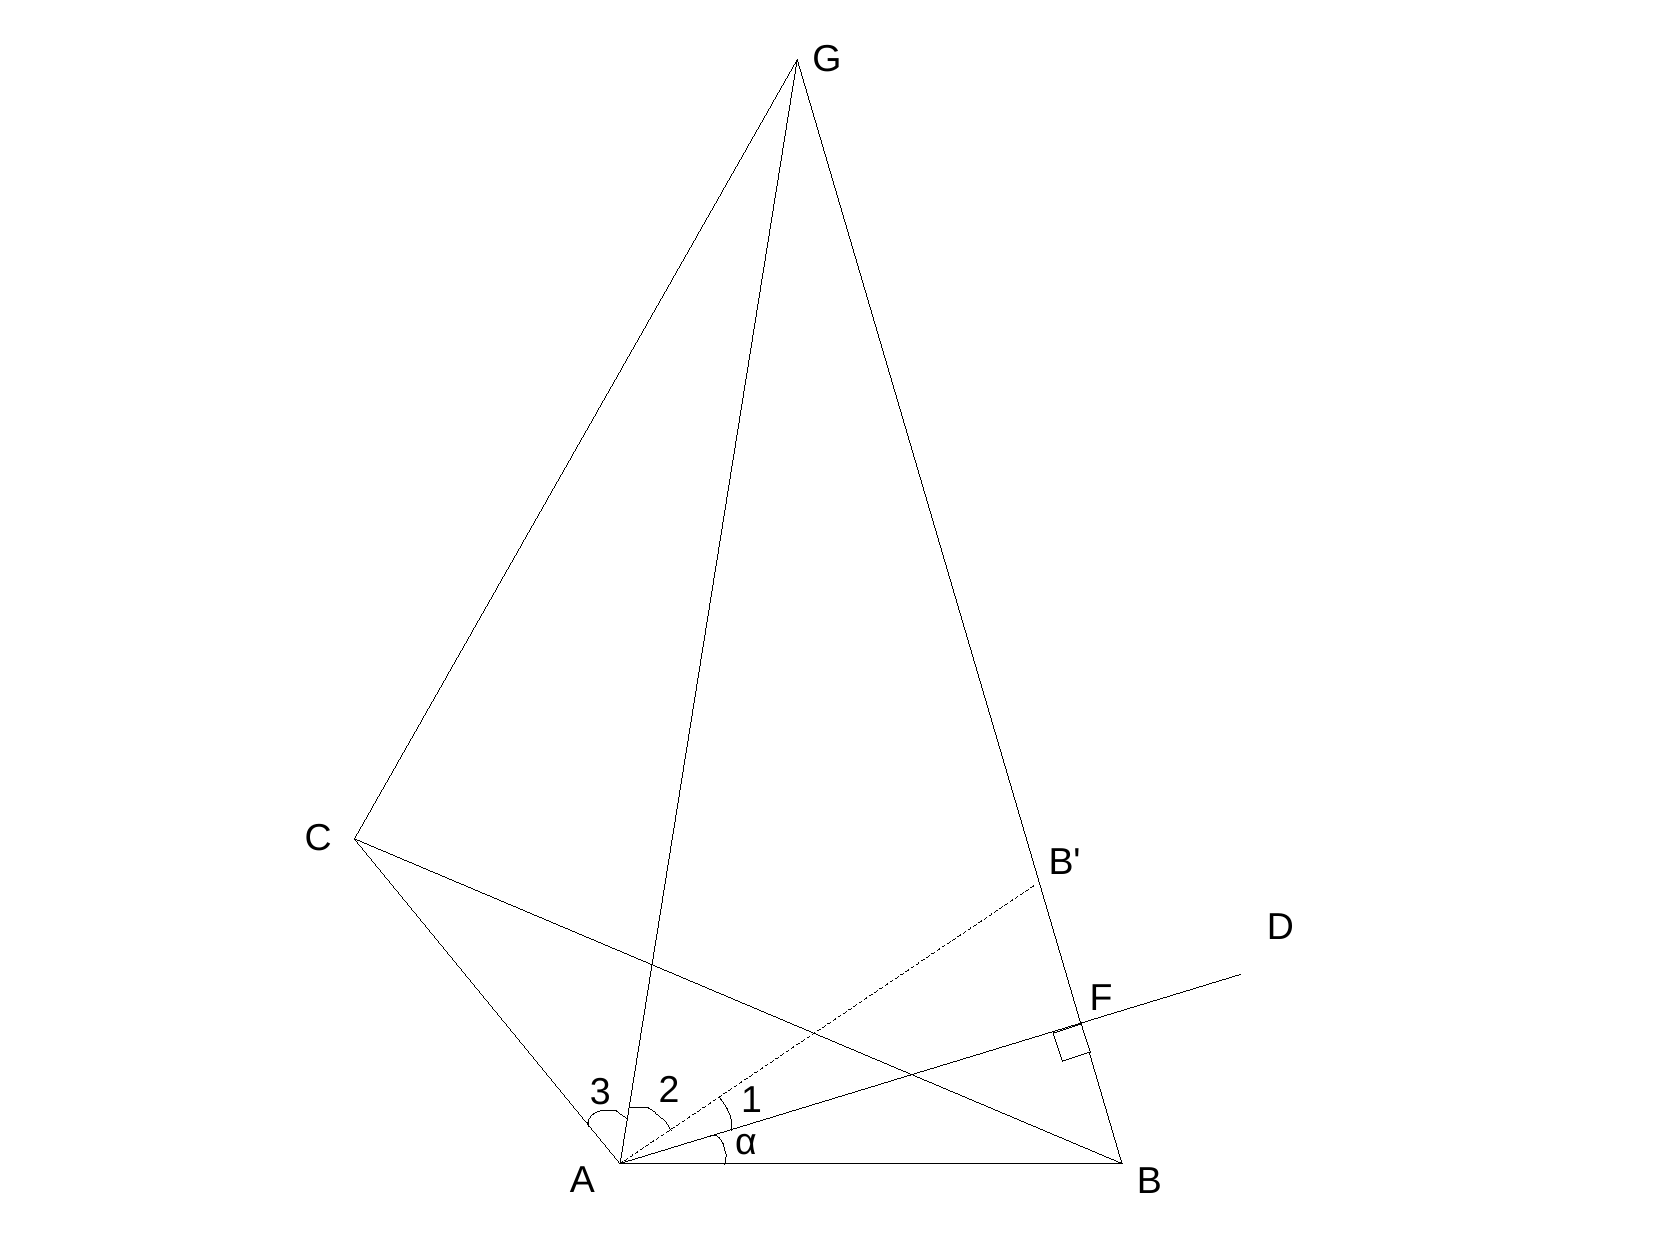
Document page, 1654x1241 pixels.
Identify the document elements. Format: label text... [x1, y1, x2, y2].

text_box 2 [643, 1061, 695, 1119]
text_box 3 [574, 1062, 626, 1120]
text_box [1053, 1023, 1091, 1062]
text_box B [1122, 1151, 1177, 1209]
text_box 1 [726, 1071, 777, 1128]
text_box C [289, 809, 347, 867]
text_box F [1074, 968, 1128, 1026]
text_box D [1252, 897, 1309, 955]
text_box G [797, 29, 857, 87]
text_box A [555, 1151, 610, 1209]
text_box α [720, 1113, 772, 1170]
text_box B' [1033, 832, 1096, 890]
